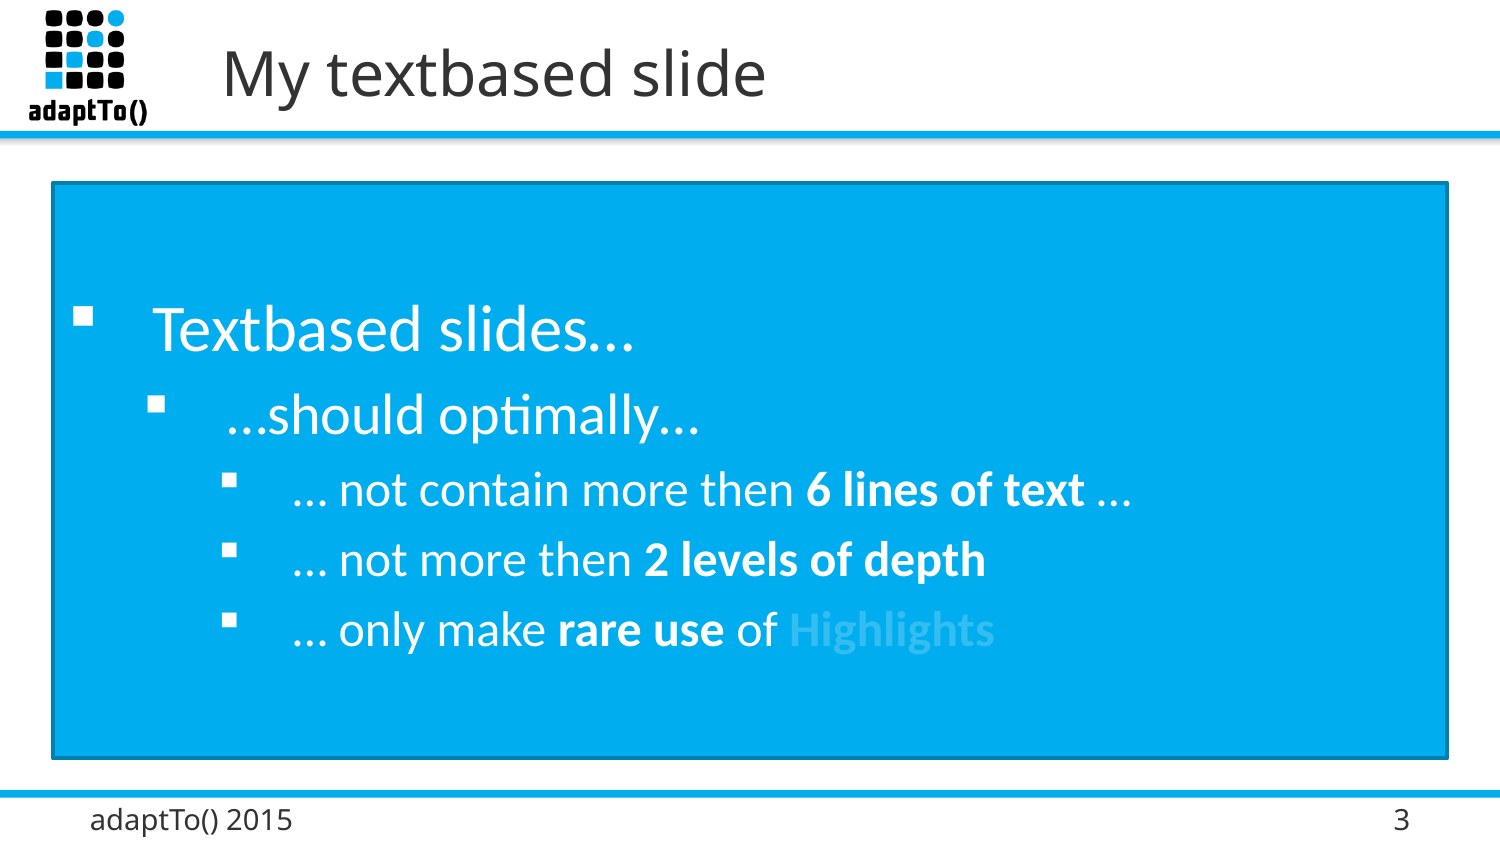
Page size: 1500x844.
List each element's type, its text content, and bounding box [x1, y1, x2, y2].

list Textbased slides… …should optimally… … not contain more then 6 lines of text … … not more then 2 levels of depth … only make rare use of Highlights [53, 182, 1447, 759]
slide_number adaptTo() 2015 [75, 793, 425, 827]
picture [27, 6, 148, 127]
slide_number <number> [1074, 793, 1425, 827]
title My textbased slide [206, 14, 1447, 130]
